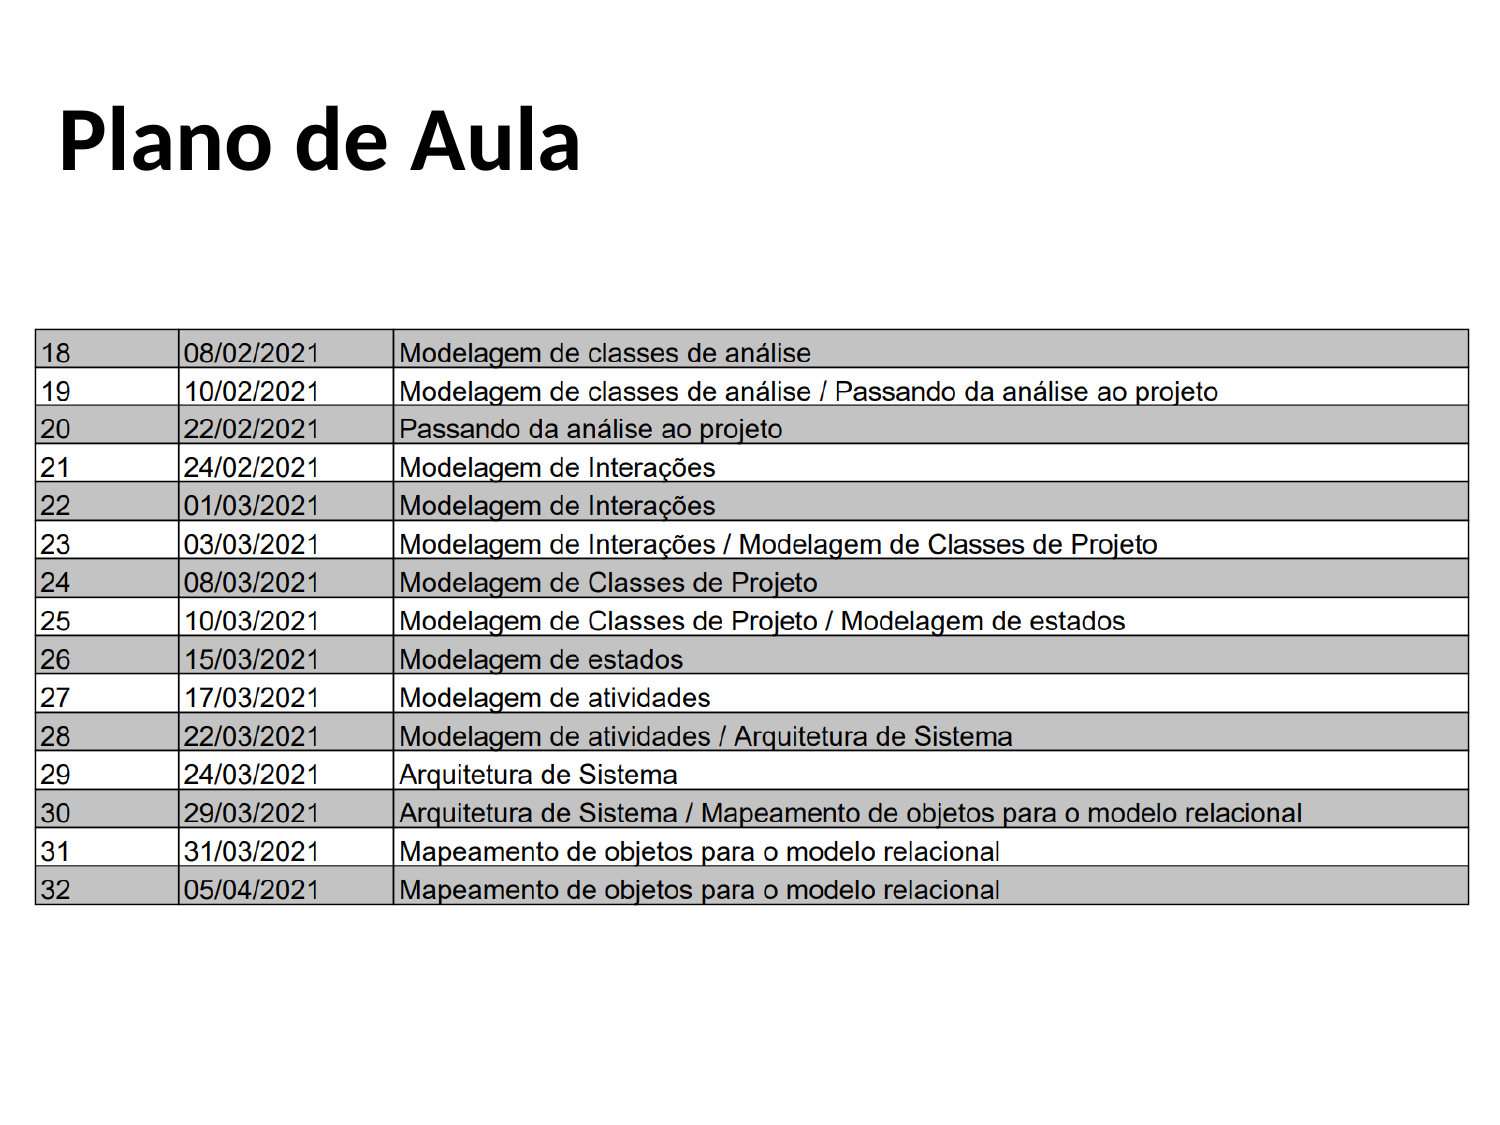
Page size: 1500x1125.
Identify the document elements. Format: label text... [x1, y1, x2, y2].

title Plano de Aula [59, 101, 1418, 195]
picture [24, 317, 1477, 910]
